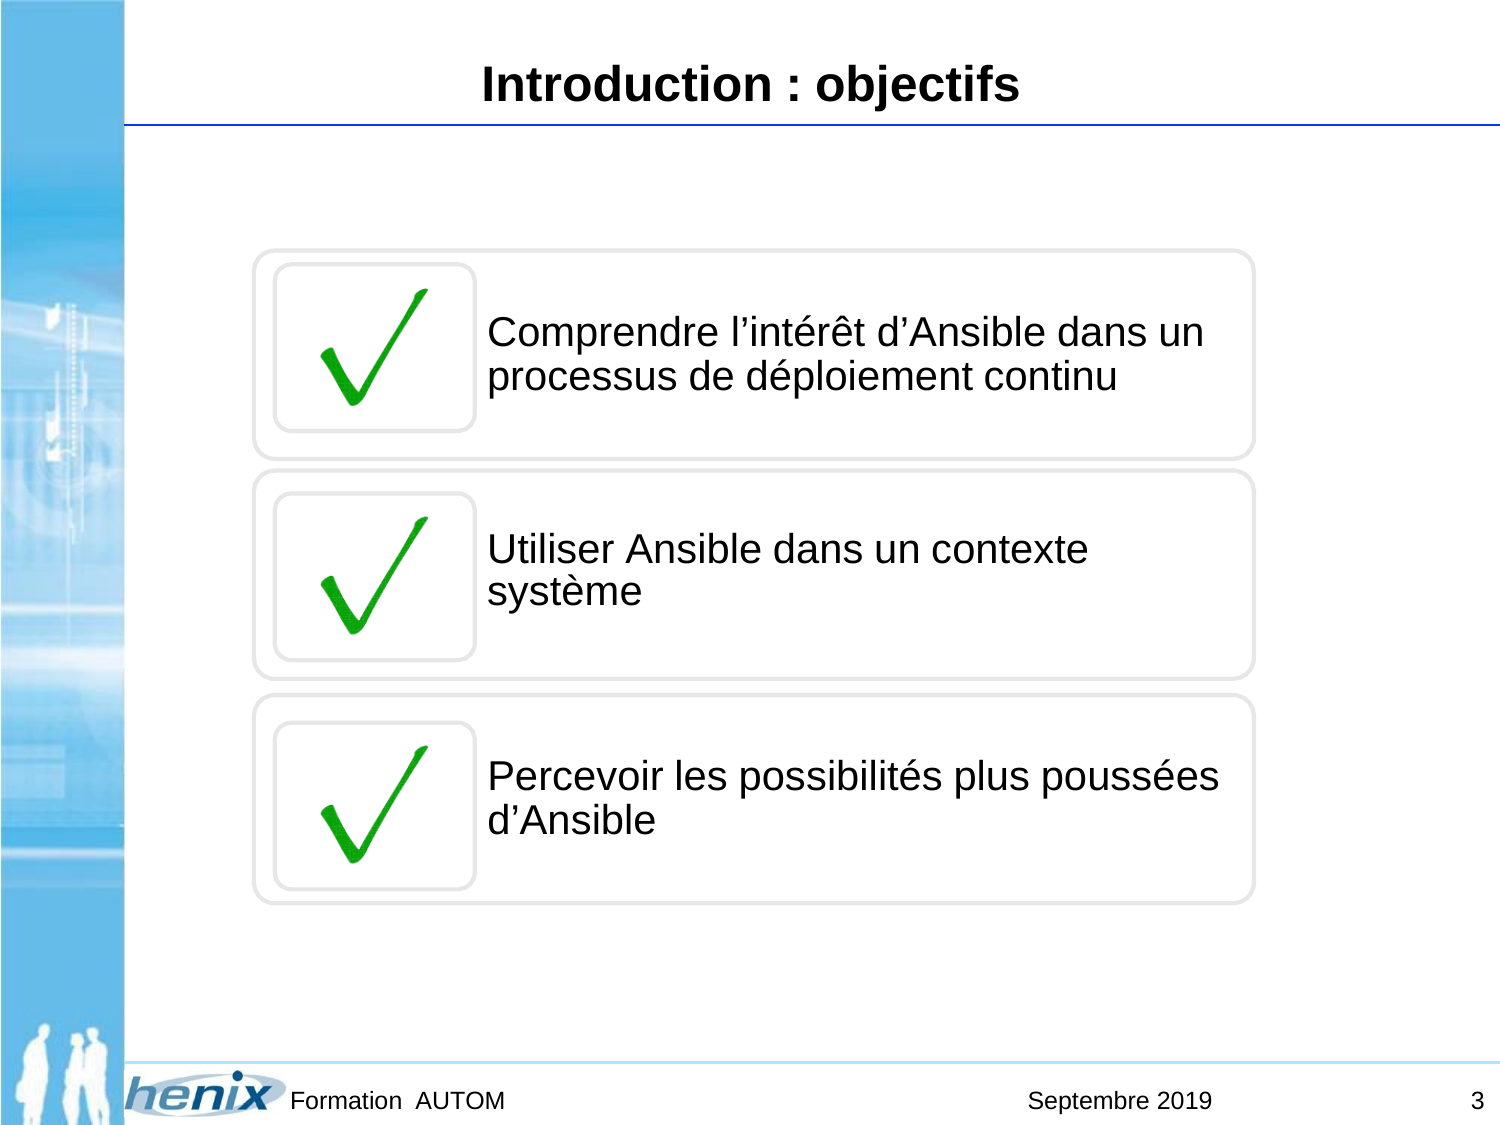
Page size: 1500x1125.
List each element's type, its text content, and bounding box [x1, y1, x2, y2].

text_box [274, 264, 282, 272]
text_box Comprendre l’intérêt d’Ansible dans un processus de déploiement continu [485, 309, 1208, 400]
text_box [123, 1070, 287, 1117]
text_box [277, 725, 472, 887]
text_box [468, 493, 475, 500]
text_box Percevoir les possibilités plus poussées d’Ansible [485, 754, 1224, 844]
text_box [274, 493, 282, 501]
text_box Introduction : objectifs [138, 50, 1363, 112]
text_box [277, 267, 472, 428]
text_box [467, 722, 475, 729]
text_box [274, 424, 281, 431]
text_box [468, 264, 475, 271]
text_box Formation AUTOM [288, 1084, 507, 1115]
text_box [467, 653, 475, 661]
text_box [277, 496, 472, 658]
picture [0, 0, 126, 1125]
text_box [274, 653, 283, 661]
text_box [468, 424, 475, 431]
text_box [274, 882, 282, 890]
text_box Utiliser Ansible dans un contexte système [485, 530, 1092, 615]
text_box [468, 882, 475, 890]
text_box [274, 722, 282, 730]
text_box Septembre 2019 [1025, 1084, 1312, 1115]
text_box <numéro> [1452, 1084, 1490, 1115]
